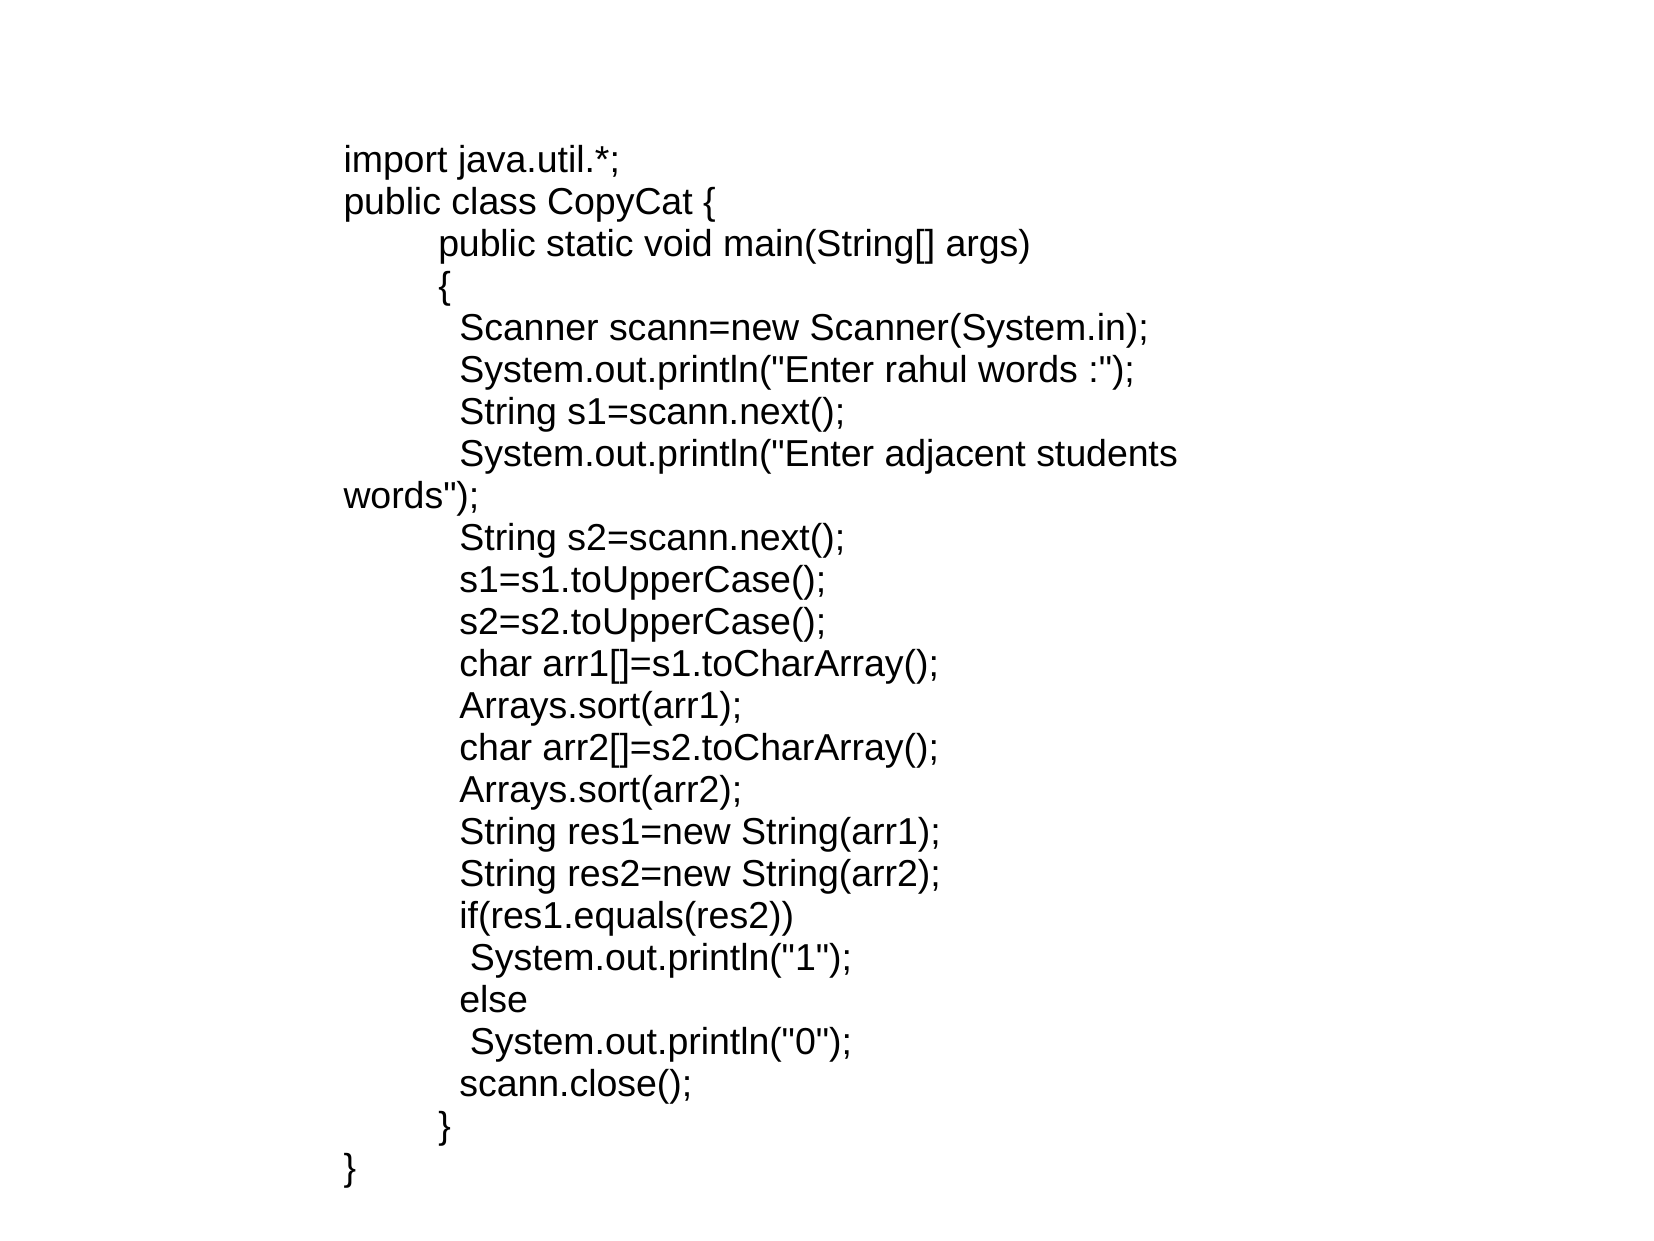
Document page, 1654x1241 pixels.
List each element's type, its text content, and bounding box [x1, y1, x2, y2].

text_box import java.util.*; public class CopyCat { public static void main(String[] args) { Scanner scann=new Scanner(System.in); System.out.println("Enter rahul words :"); String s1=scann.next(); System.out.println("Enter adjacent students words"); String s2=scann.next(); s1=s1.toUpperCase(); s2=s2.toUpperCase(); char arr1[]=s1.toCharArray(); Arrays.sort(arr1); char arr2[]=s2.toCharArray(); Arrays.sort(arr2); String res1=new String(arr1); String res2=new String(arr2); if(res1.equals(res2)) System.out.println("1"); else System.out.println("0"); scann.close(); } } [328, 89, 1339, 1156]
